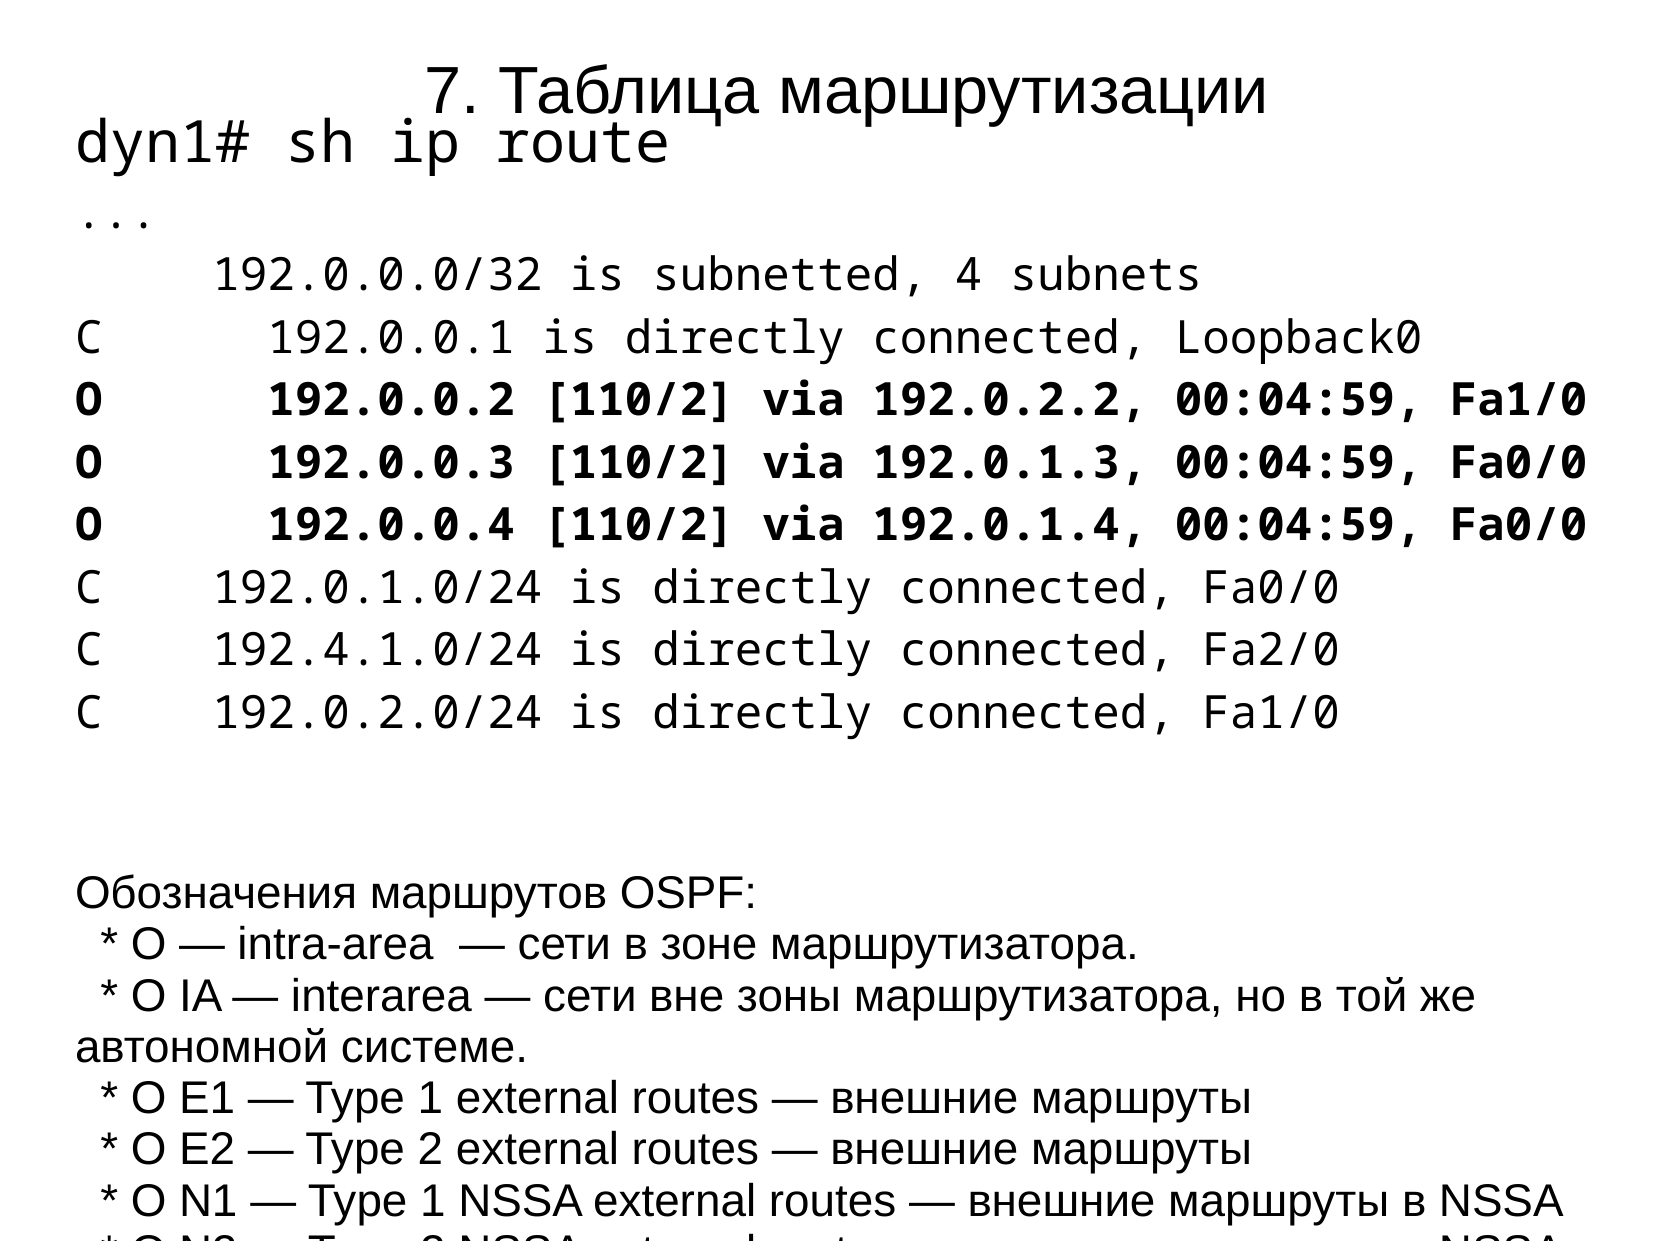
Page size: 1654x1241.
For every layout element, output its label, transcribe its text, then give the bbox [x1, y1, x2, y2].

text_box dyn1# sh ip route ... 192.0.0.0/32 is subnetted, 4 subnets C 192.0.0.1 is directly connected, Loopback0 O 192.0.0.2 [110/2] via 192.0.2.2, 00:04:59, Fa1/0 O 192.0.0.3 [110/2] via 192.0.1.3, 00:04:59, Fa0/0 O 192.0.0.4 [110/2] via 192.0.1.4, 00:04:59, Fa0/0 C 192.0.1.0/24 is directly connected, Fa0/0 C 192.4.1.0/24 is directly connected, Fa2/0 C 192.0.2.0/24 is directly connected, Fa1/0 Обозначения маршрутов OSPF: * O — intra-area — сети в зоне маршрутизатора. * O IA — interarea — сети вне зоны маршрутизатора, но в той же автономной системе. * O E1 — Type 1 external routes — внешние маршруты * O E2 — Type 2 external routes — внешние маршруты * O N1 — Type 1 NSSA external routes — внешние маршруты в NSSA * O N2 — Type 2 NSSA external routes — внешние маршруты в NSSA [75, 202, 1613, 1175]
title 7. Таблица маршрутизации [82, 48, 1613, 133]
